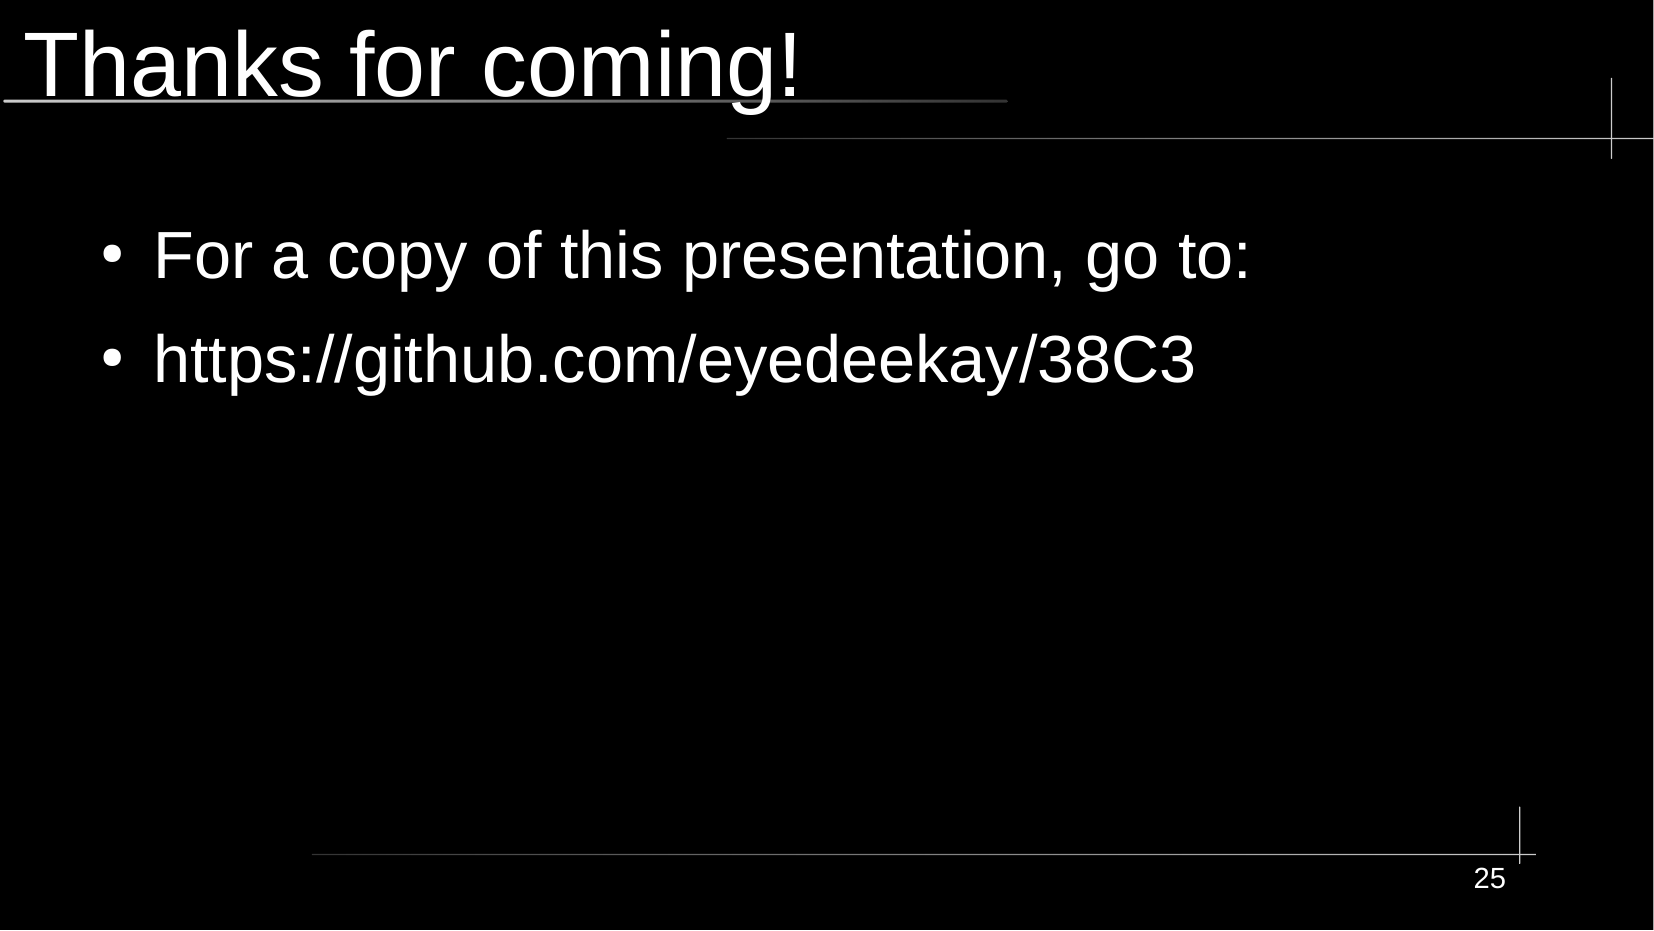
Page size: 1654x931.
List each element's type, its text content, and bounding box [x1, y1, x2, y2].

list For a copy of this presentation, go to: https://github.com/eyedeekay/38C3 [82, 217, 1571, 758]
title Thanks for coming! [23, 11, 1589, 119]
